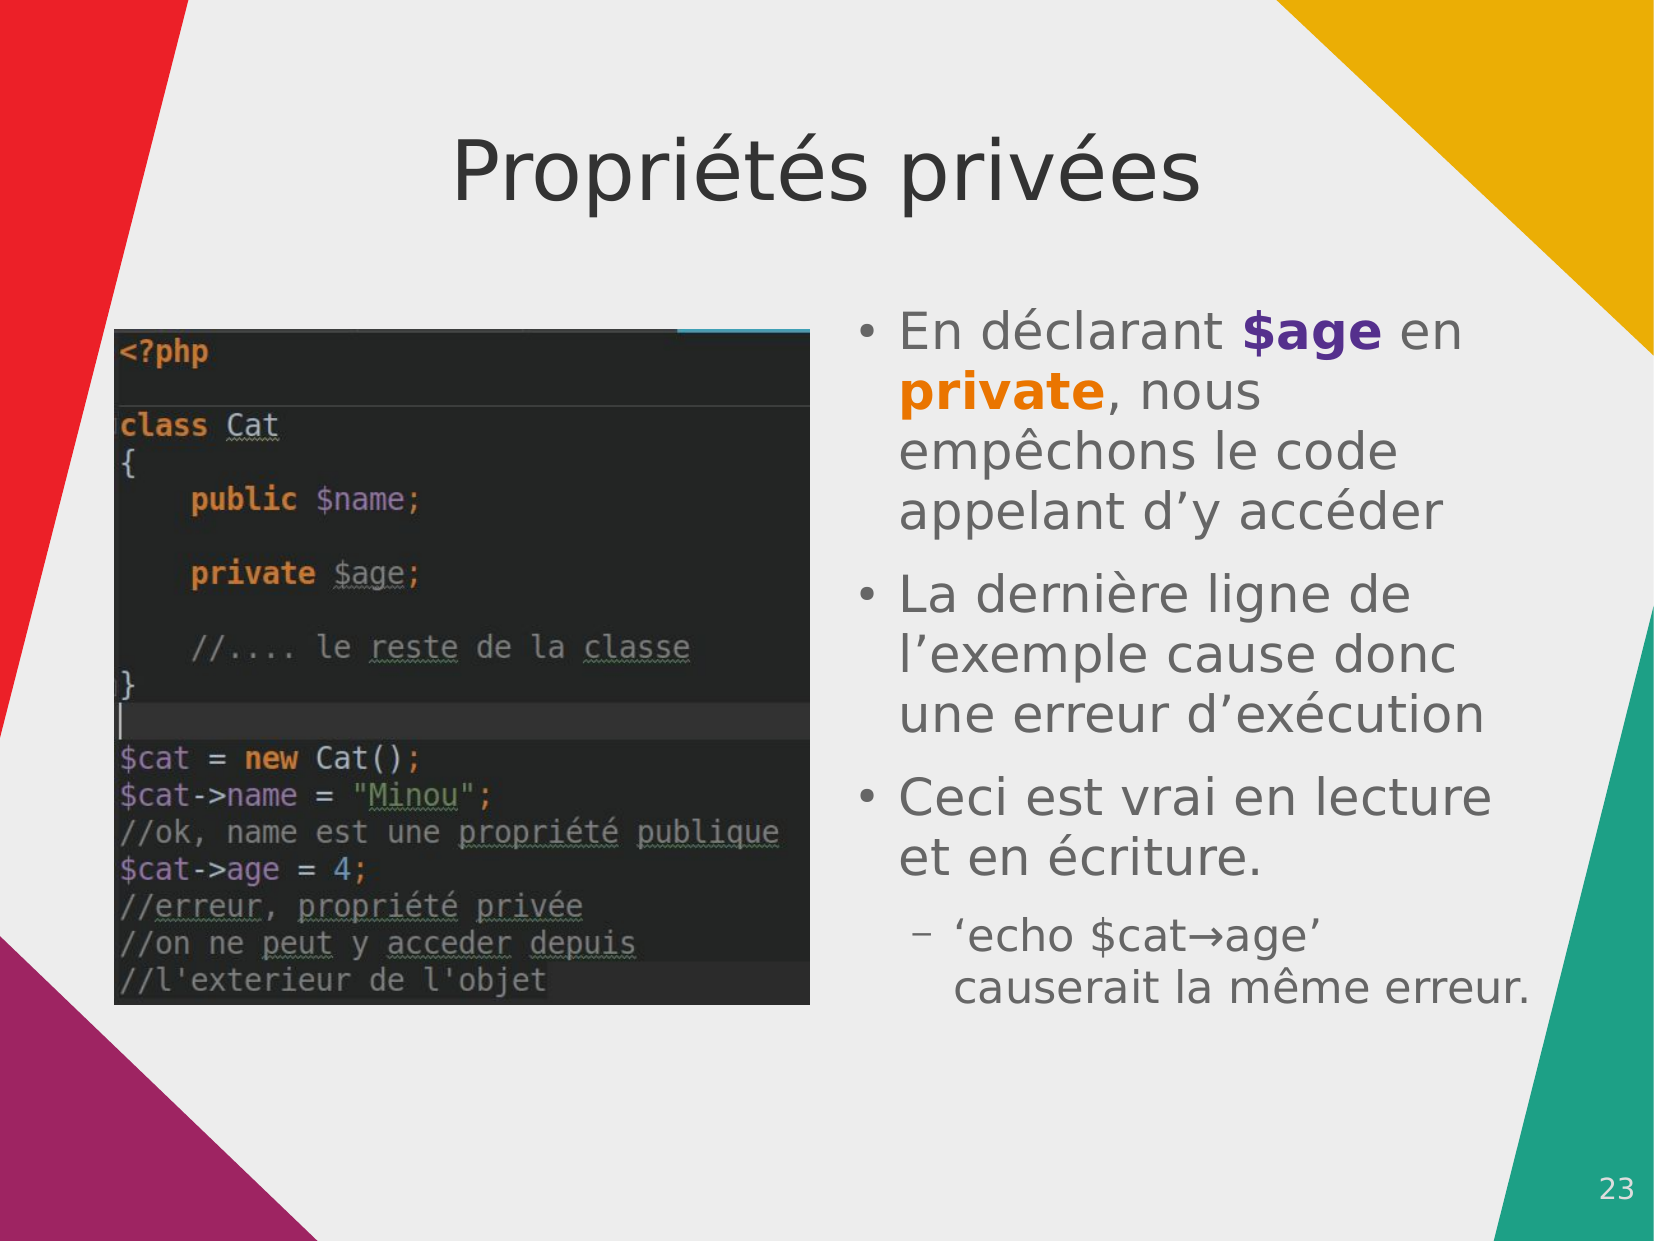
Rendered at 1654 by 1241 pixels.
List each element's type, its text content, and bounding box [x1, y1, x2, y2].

list En déclarant $age en private, nous empêchons le code appelant d’y accéder La dernière ligne de l’exemple cause donc une erreur d’exécution Ceci est vrai en lecture et en écriture. ‘echo $cat→age’ causerait la même erreur. [844, 302, 1540, 1033]
picture [114, 329, 810, 1005]
title Propriétés privées [114, 73, 1539, 271]
